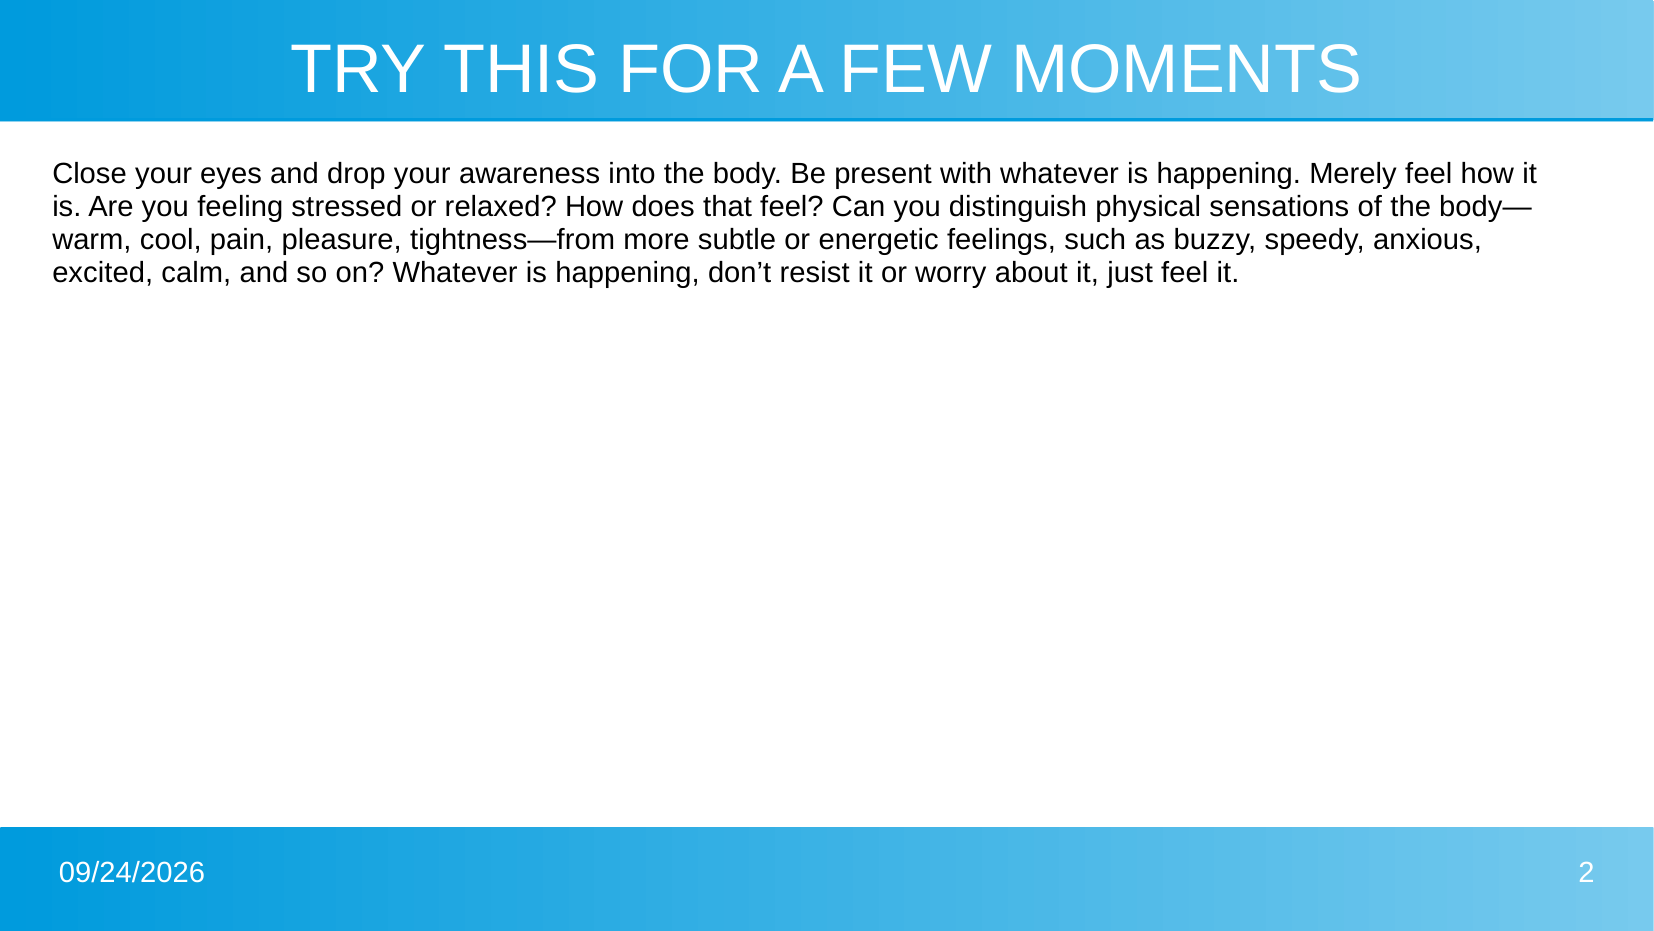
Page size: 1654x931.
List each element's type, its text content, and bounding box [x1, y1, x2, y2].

title TRY THIS FOR A FEW MOMENTS [59, 29, 1595, 108]
text_box Close your eyes and drop your awareness into the body. Be present with whatever is happening. Merely feel how it is. Are you feeling stressed or relaxed? How does that feel? Can you distinguish physical sensations of the body—warm, cool, pain, pleasure, tightness—from more subtle or energetic feelings, such as buzzy, speedy, anxious, excited, calm, and so on? Whatever is happening, don’t resist it or worry about it, just feel it. [37, 150, 1576, 751]
